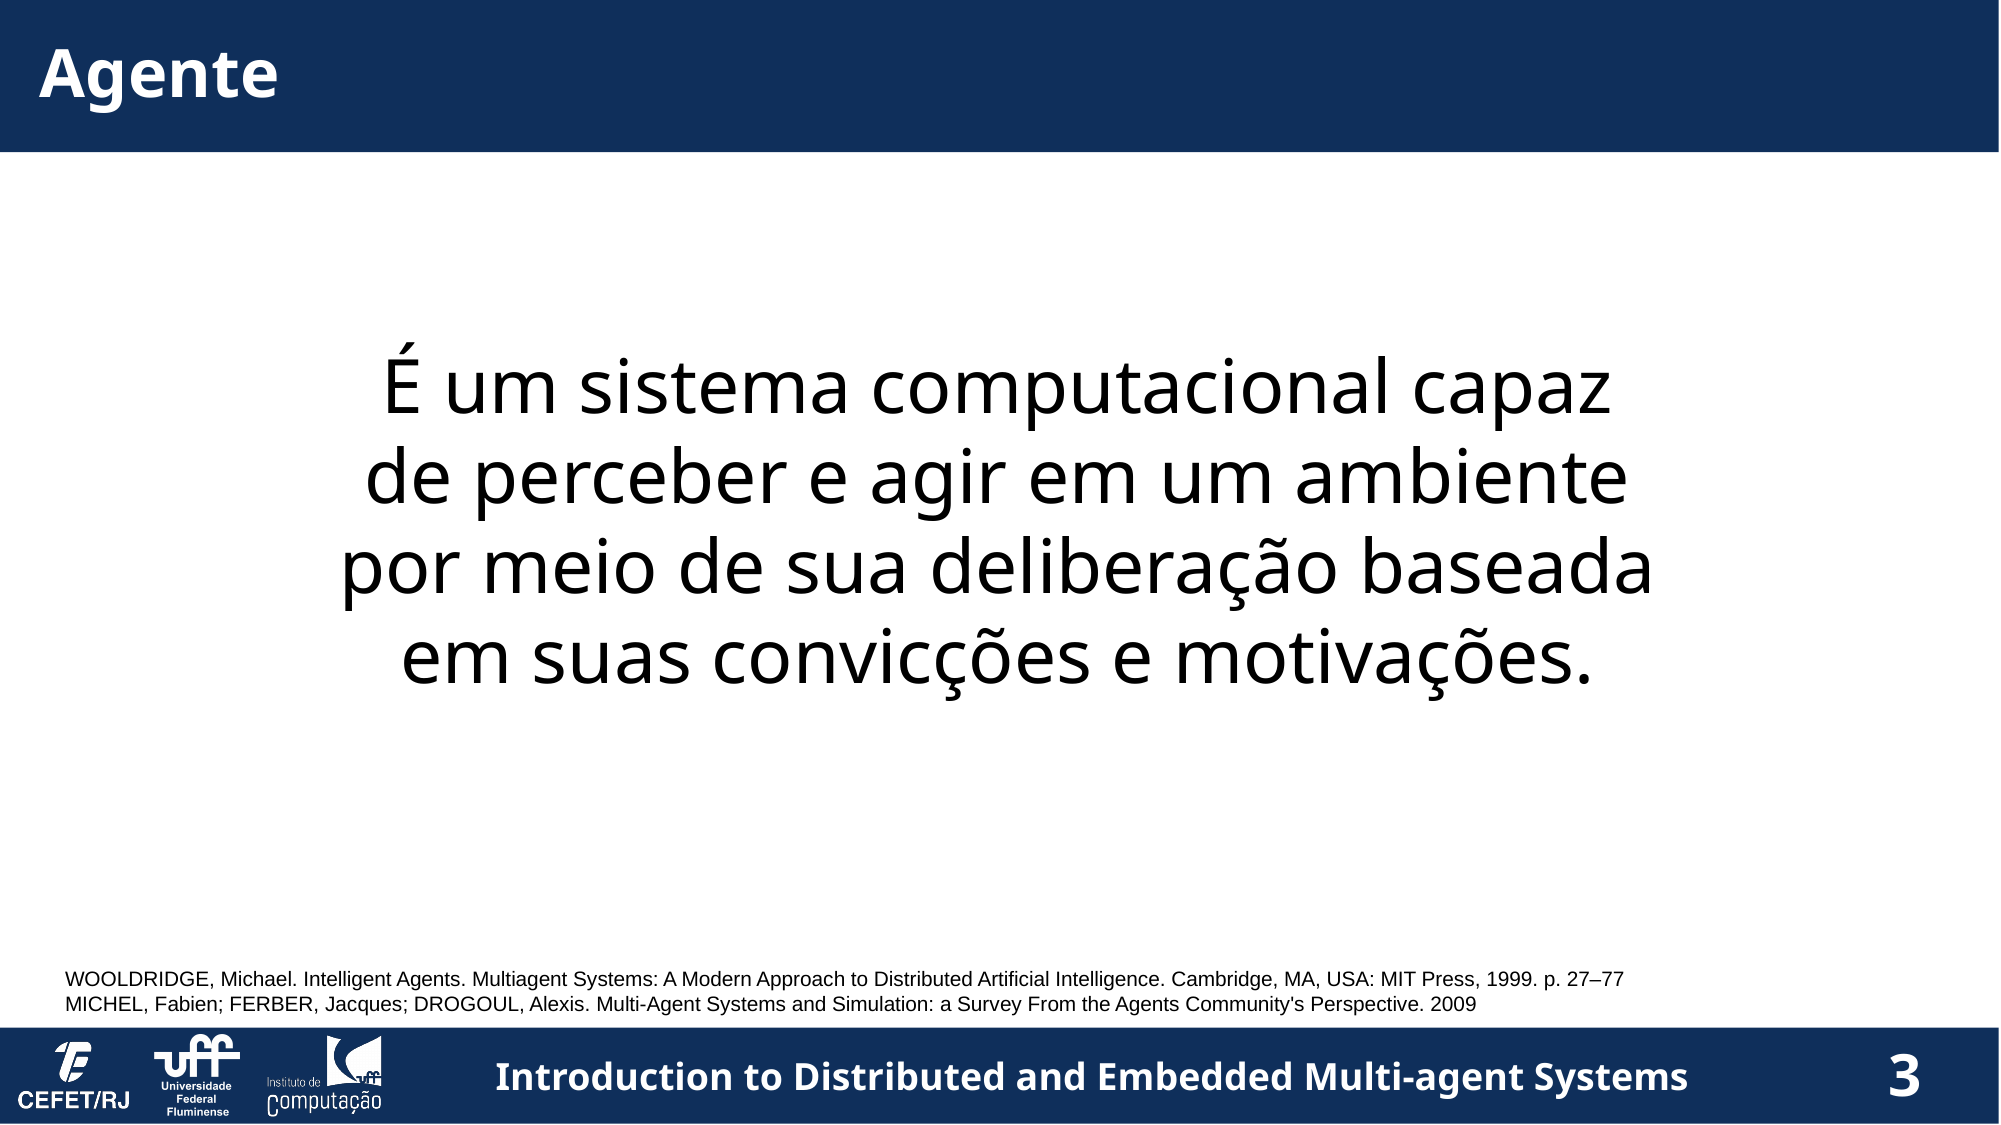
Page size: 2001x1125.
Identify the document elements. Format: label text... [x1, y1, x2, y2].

text_box Agente [25, 23, 1999, 119]
text_box É um sistema computacional capaz de perceber e agir em um ambiente por meio de sua deliberação baseada em suas convicções e motivações. [318, 330, 1678, 706]
picture [153, 1033, 241, 1121]
picture [265, 1033, 383, 1117]
picture [18, 1021, 129, 1125]
text_box WOOLDRIDGE, Michael. Intelligent Agents. Multiagent Systems: A Modern Approach to Distributed Artificial Intelligence. Cambridge, MA, USA: MIT Press, 1999. p. 27–77 MICHEL, Fabien; FERBER, Jacques; DROGOUL, Alexis. Multi-Agent Systems and Simulation: a Survey From the Agents Community's Perspective. 2009 [50, 958, 1969, 1024]
